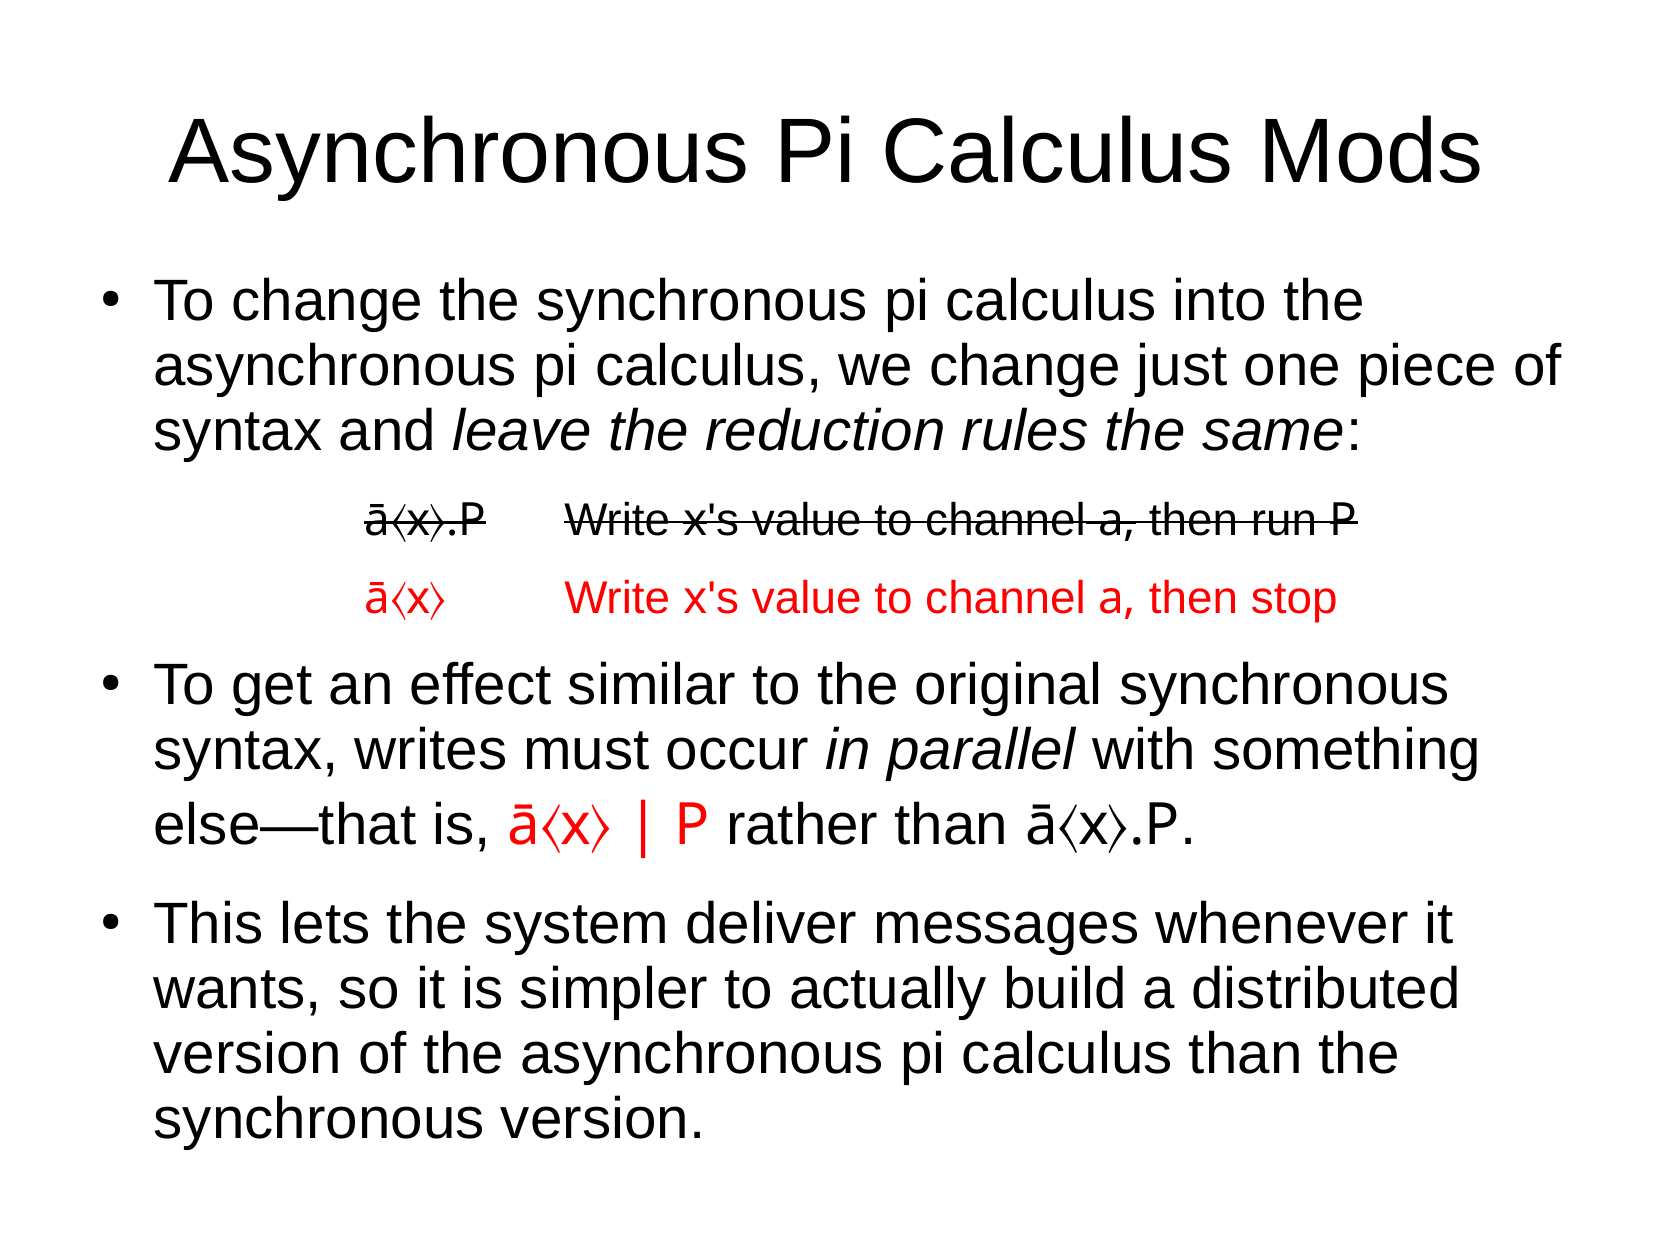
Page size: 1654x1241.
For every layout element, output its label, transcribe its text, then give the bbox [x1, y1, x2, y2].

table_cell Write x's value to channel a, then stop [551, 557, 1472, 634]
table_cell ā〈x〉 [350, 557, 550, 634]
table_header [231, 479, 349, 556]
table_cell [231, 557, 349, 634]
title Asynchronous Pi Calculus Mods [82, 67, 1571, 235]
table_header Write x's value to channel a, then run P [551, 479, 1472, 556]
table_header ā〈x〉.P [350, 479, 550, 556]
list To change the synchronous pi calculus into the asynchronous pi calculus, we change just one piece of syntax and leave the reduction rules the same: To get an effect similar to the original synchronous syntax, writes must occur in parallel with something else—that is, ā〈x〉 | P rather than ā〈x〉.P. This lets the system deliver messages whenever it wants, so it is simpler to actually build a distributed version of the asynchronous pi calculus than the synchronous version. [82, 267, 1571, 1141]
